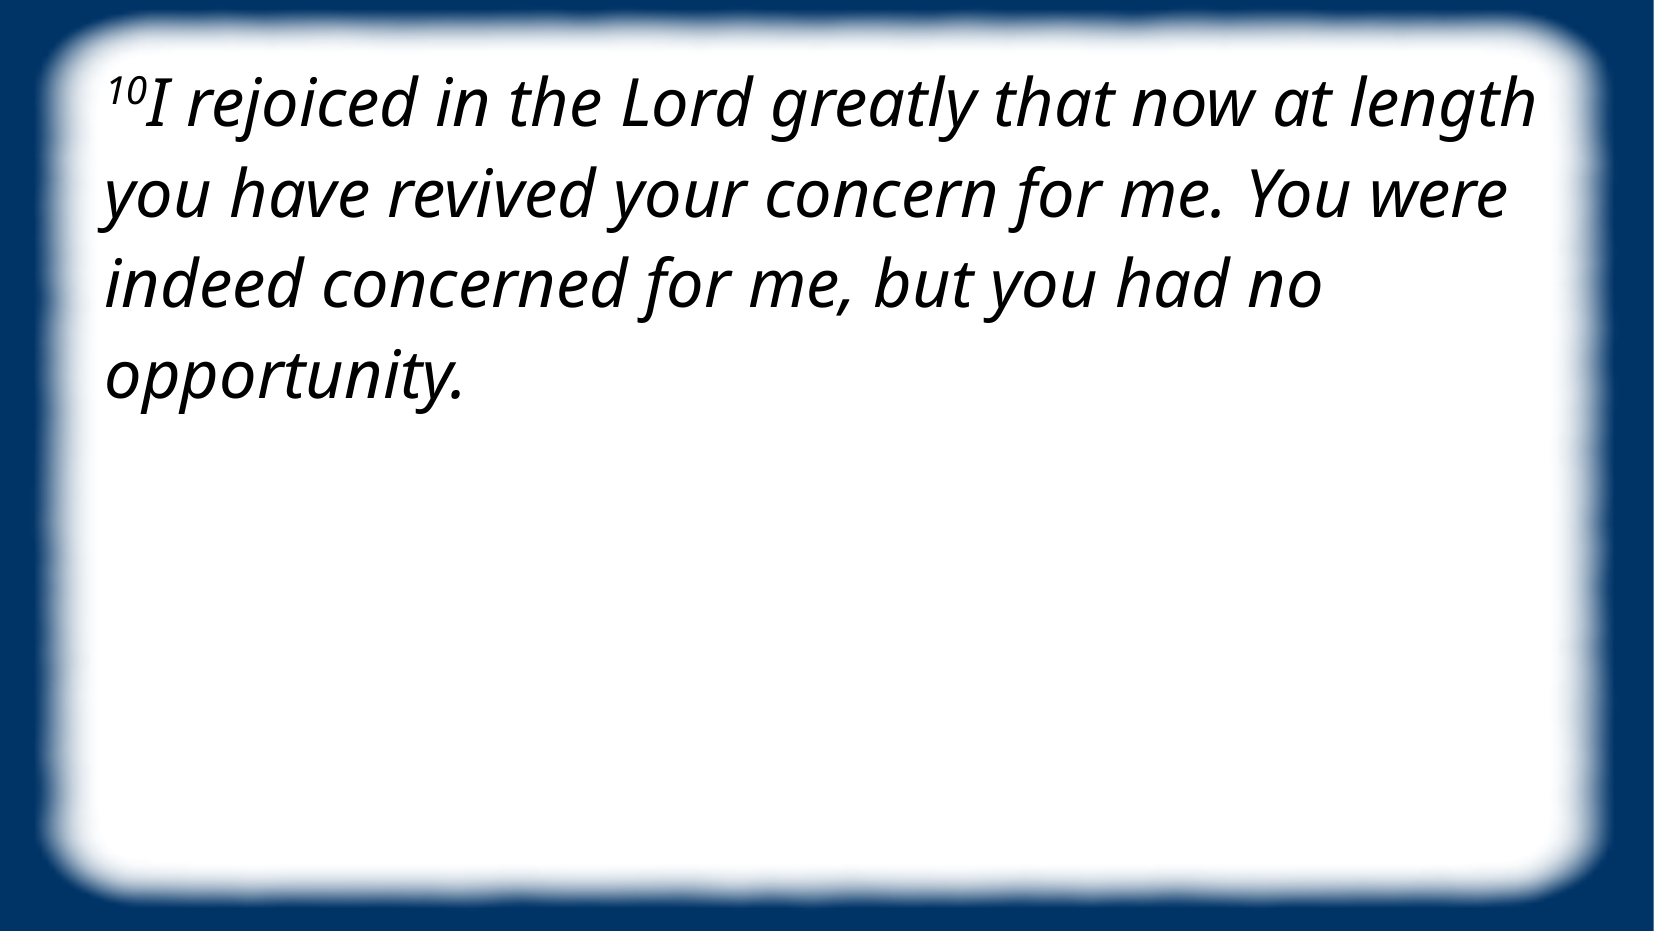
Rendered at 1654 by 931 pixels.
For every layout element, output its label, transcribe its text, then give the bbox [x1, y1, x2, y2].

picture [0, 0, 1654, 931]
text_box 10I rejoiced in the Lord greatly that now at length you have revived your concern for me. You were indeed concerned for me, but you had no opportunity. [90, 47, 1576, 453]
